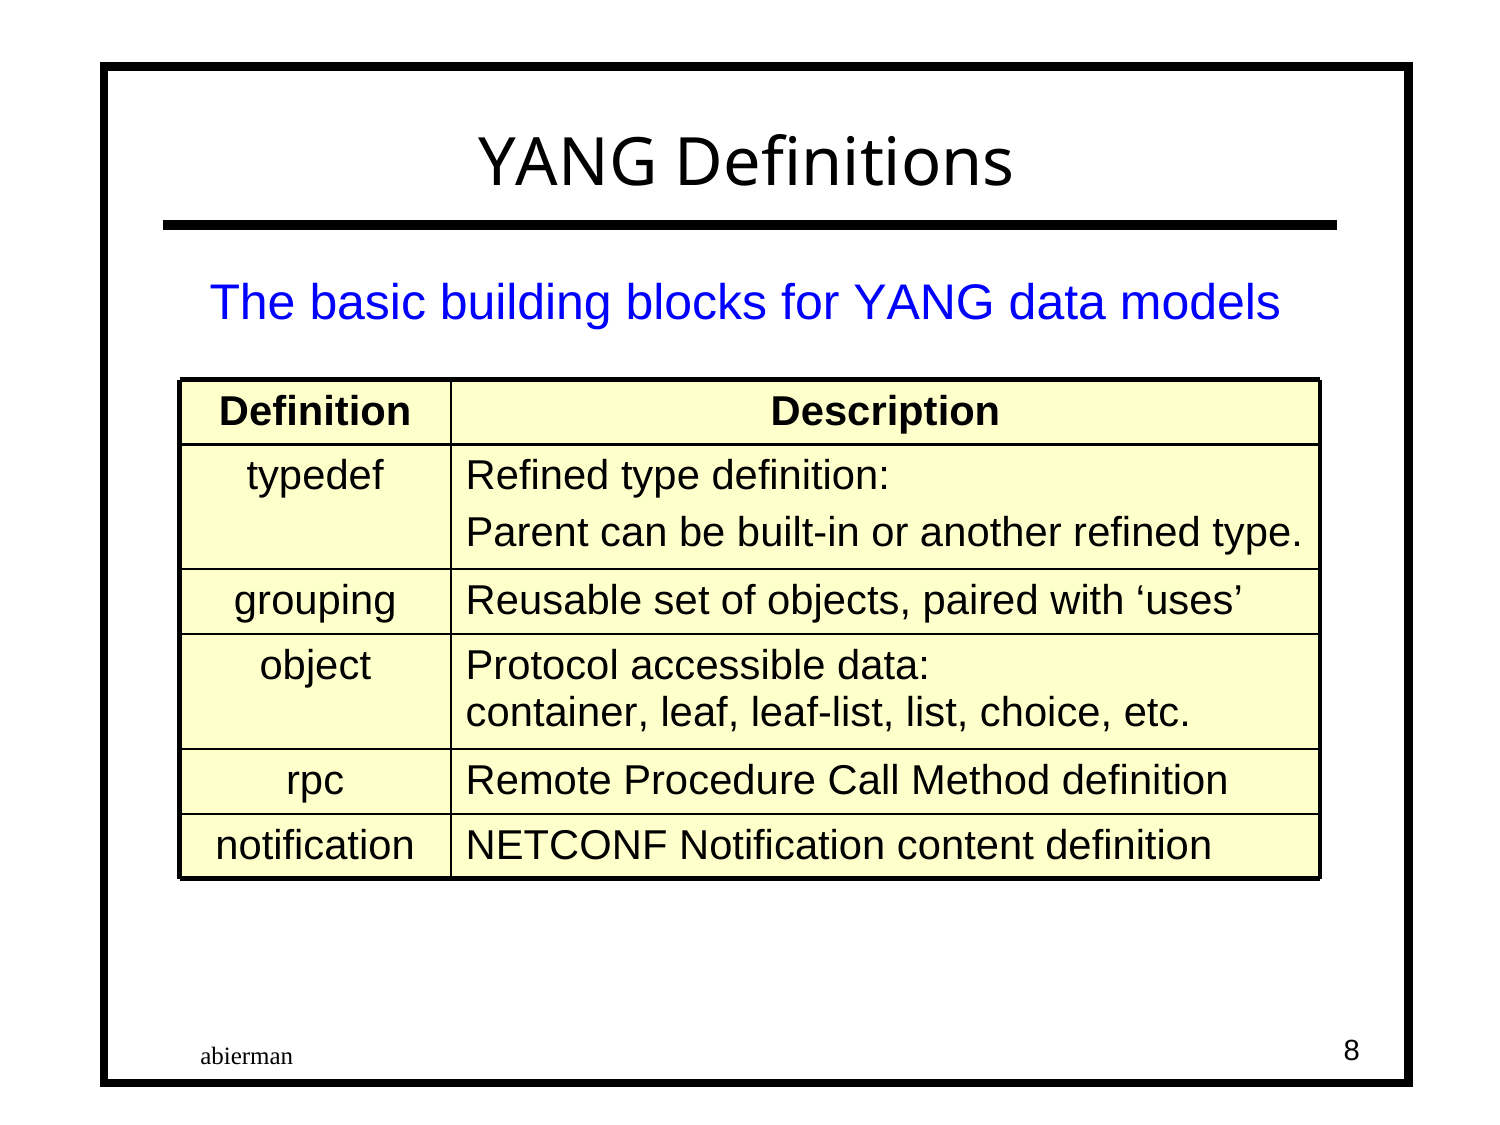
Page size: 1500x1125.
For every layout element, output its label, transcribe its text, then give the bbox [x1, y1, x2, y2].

text_box Protocol accessible data: container, leaf, leaf-list, list, choice, etc. [452, 635, 1318, 748]
text_box Reusable set of objects, paired with ‘uses’ [452, 570, 1318, 633]
text_box object [182, 635, 450, 748]
text_box grouping [182, 570, 450, 633]
text_box notification [182, 815, 450, 876]
text_box Remote Procedure Call Method definition [452, 750, 1318, 813]
text_box The basic building blocks for YANG data models [194, 266, 1305, 338]
text_box Definition [182, 382, 450, 443]
text_box rpc [182, 750, 450, 813]
text_box Refined type definition: Parent can be built-in or another refined type. [452, 446, 1318, 568]
title YANG Definitions [162, 74, 1332, 213]
text_box typedef [182, 446, 450, 568]
text_box NETCONF Notification content definition [452, 815, 1318, 876]
text_box Description [452, 382, 1318, 443]
